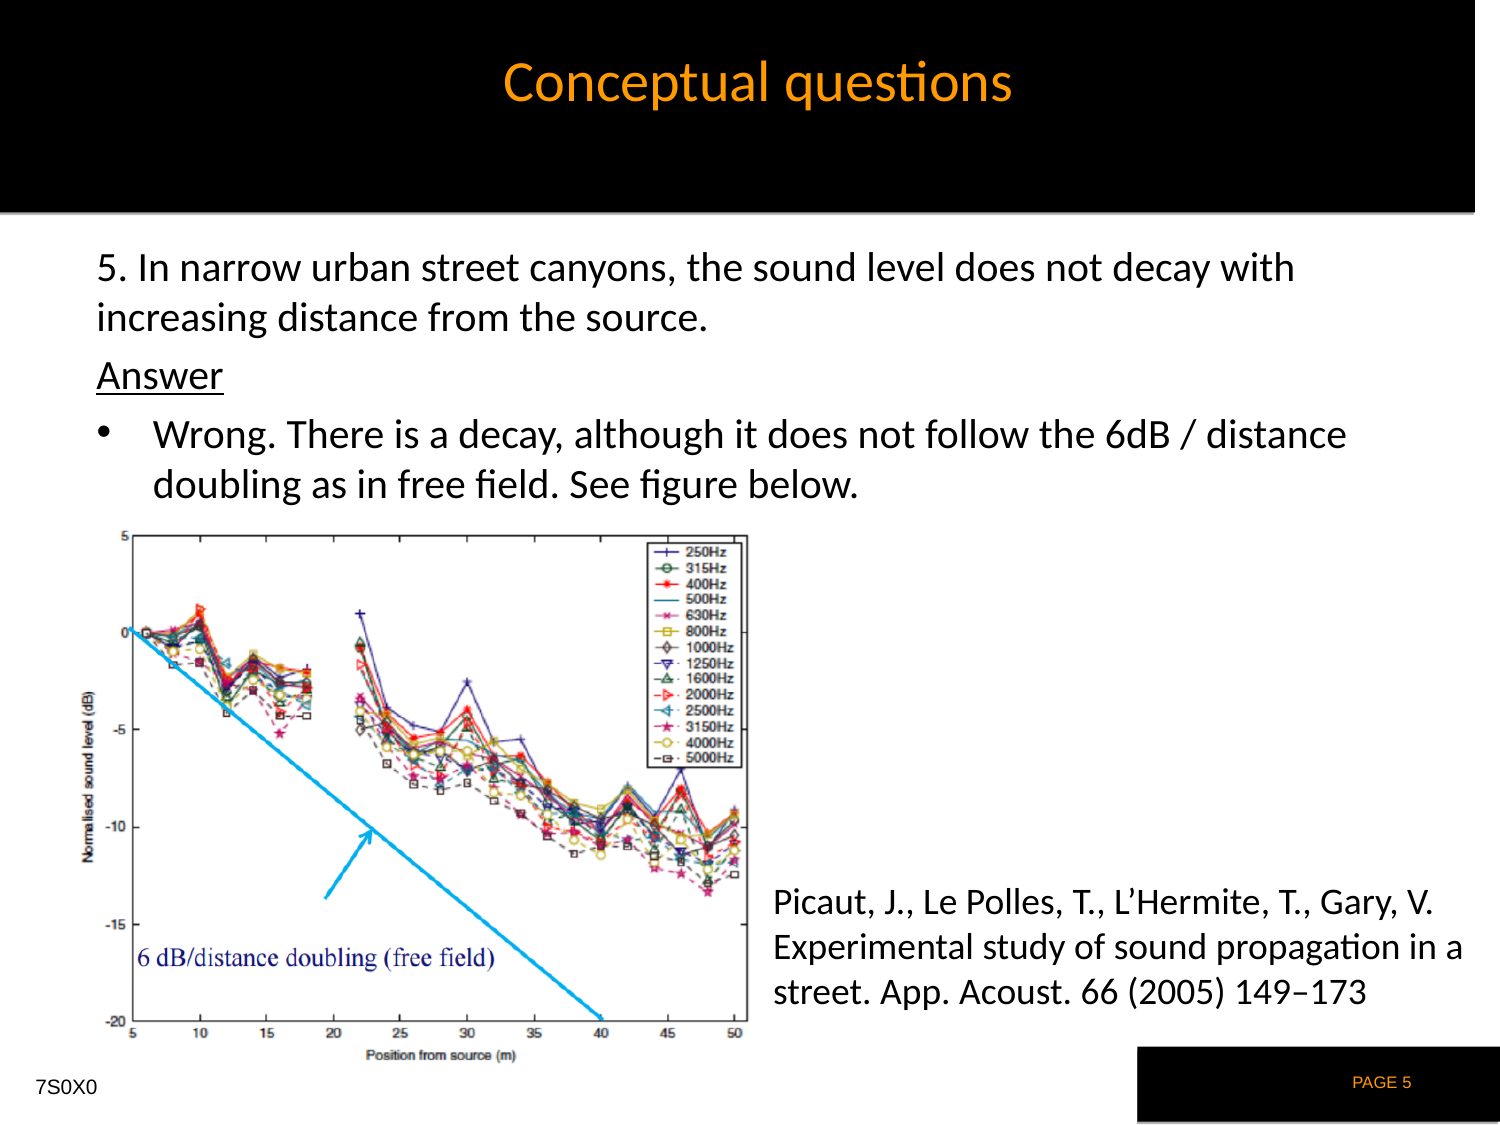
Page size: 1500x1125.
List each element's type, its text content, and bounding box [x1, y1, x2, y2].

text_box PAGE 5 [1352, 1066, 1453, 1098]
picture [64, 508, 760, 1067]
text_box [1137, 1046, 1500, 1122]
list 5. In narrow urban street canyons, the sound level does not decay with increasing distance from the source. Answer Wrong. There is a decay, although it does not follow the 6dB / distance doubling as in free field. See figure below. [81, 232, 1394, 736]
text_box [0, 0, 1475, 213]
text_box 7S0X0 [35, 1070, 626, 1102]
title Conceptual questions [100, 35, 1417, 187]
text_box Picaut, J., Le Polles, T., L’Hermite, T., Gary, V. Experimental study of sound propagation in a street. App. Acoust. 66 (2005) 149–173 [758, 869, 1500, 1020]
